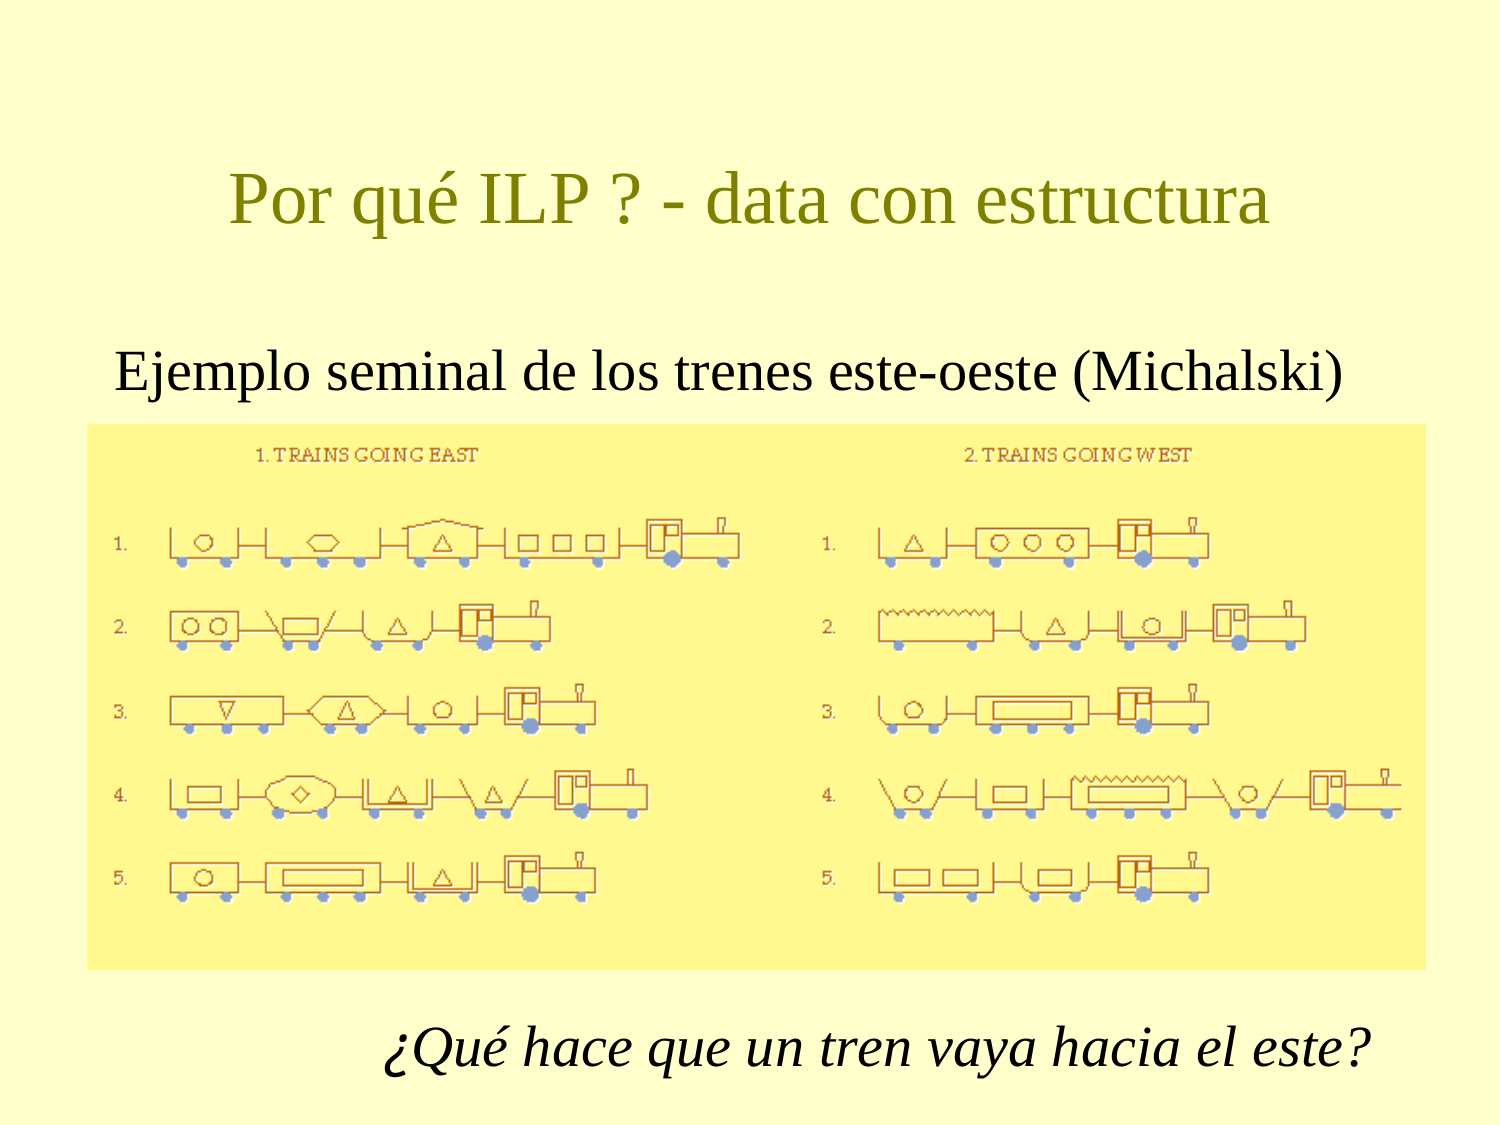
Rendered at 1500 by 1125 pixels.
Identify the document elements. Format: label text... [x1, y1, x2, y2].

list Ejemplo seminal de los trenes este-oeste (Michalski) ¿Qué hace que un tren vaya hacia el este? [99, 324, 1388, 424]
list Ejemplo seminal de los trenes este-oeste (Michalski) ¿Qué hace que un tren vaya hacia el este? [99, 971, 1388, 1088]
picture [87, 424, 1426, 971]
title Por qué ILP ? - data con estructura [112, 99, 1388, 288]
